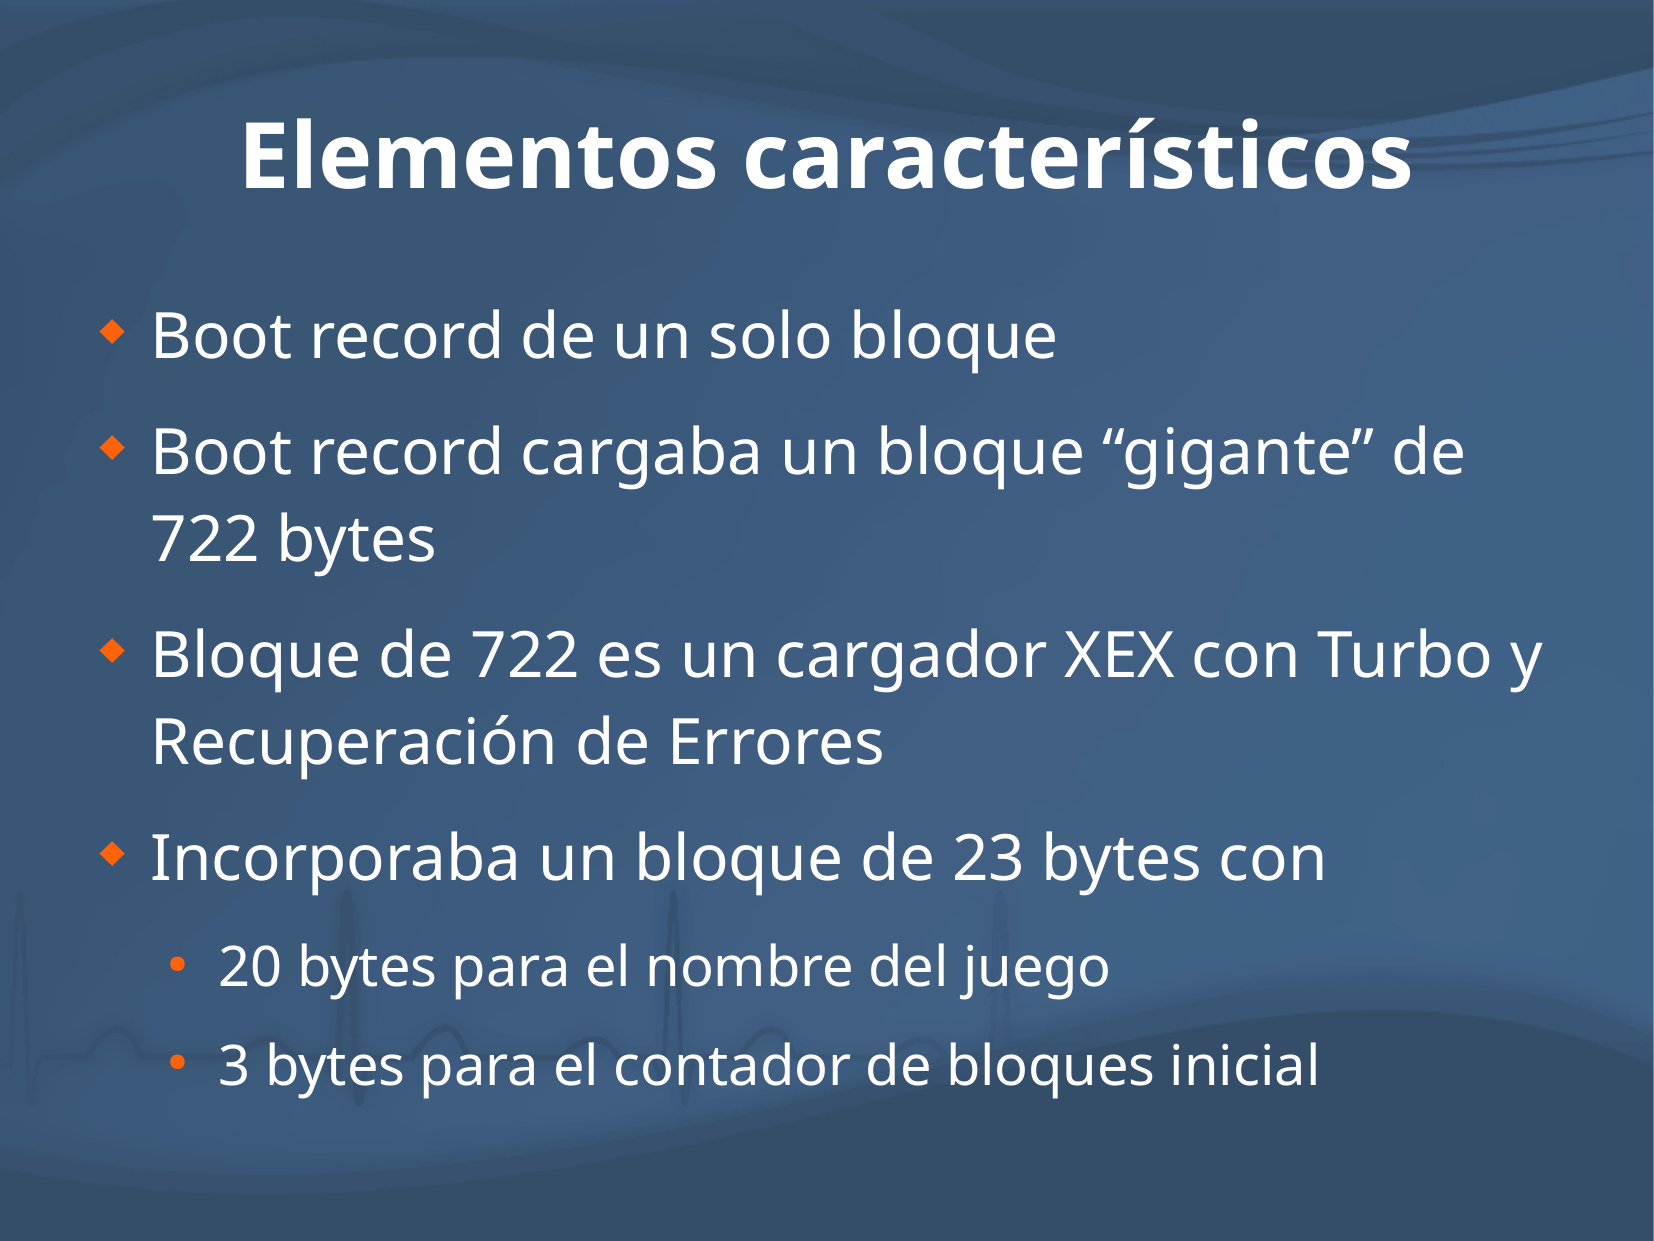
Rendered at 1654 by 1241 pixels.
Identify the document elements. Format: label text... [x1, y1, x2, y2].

picture [0, 0, 1654, 1241]
title Elementos característicos [82, 56, 1571, 250]
list Boot record de un solo bloque Boot record cargaba un bloque “gigante” de 722 bytes Bloque de 722 es un cargador XEX con Turbo y Recuperación de Errores Incorporaba un bloque de 23 bytes con 20 bytes para el nombre del juego 3 bytes para el contador de bloques inicial [82, 290, 1571, 1109]
